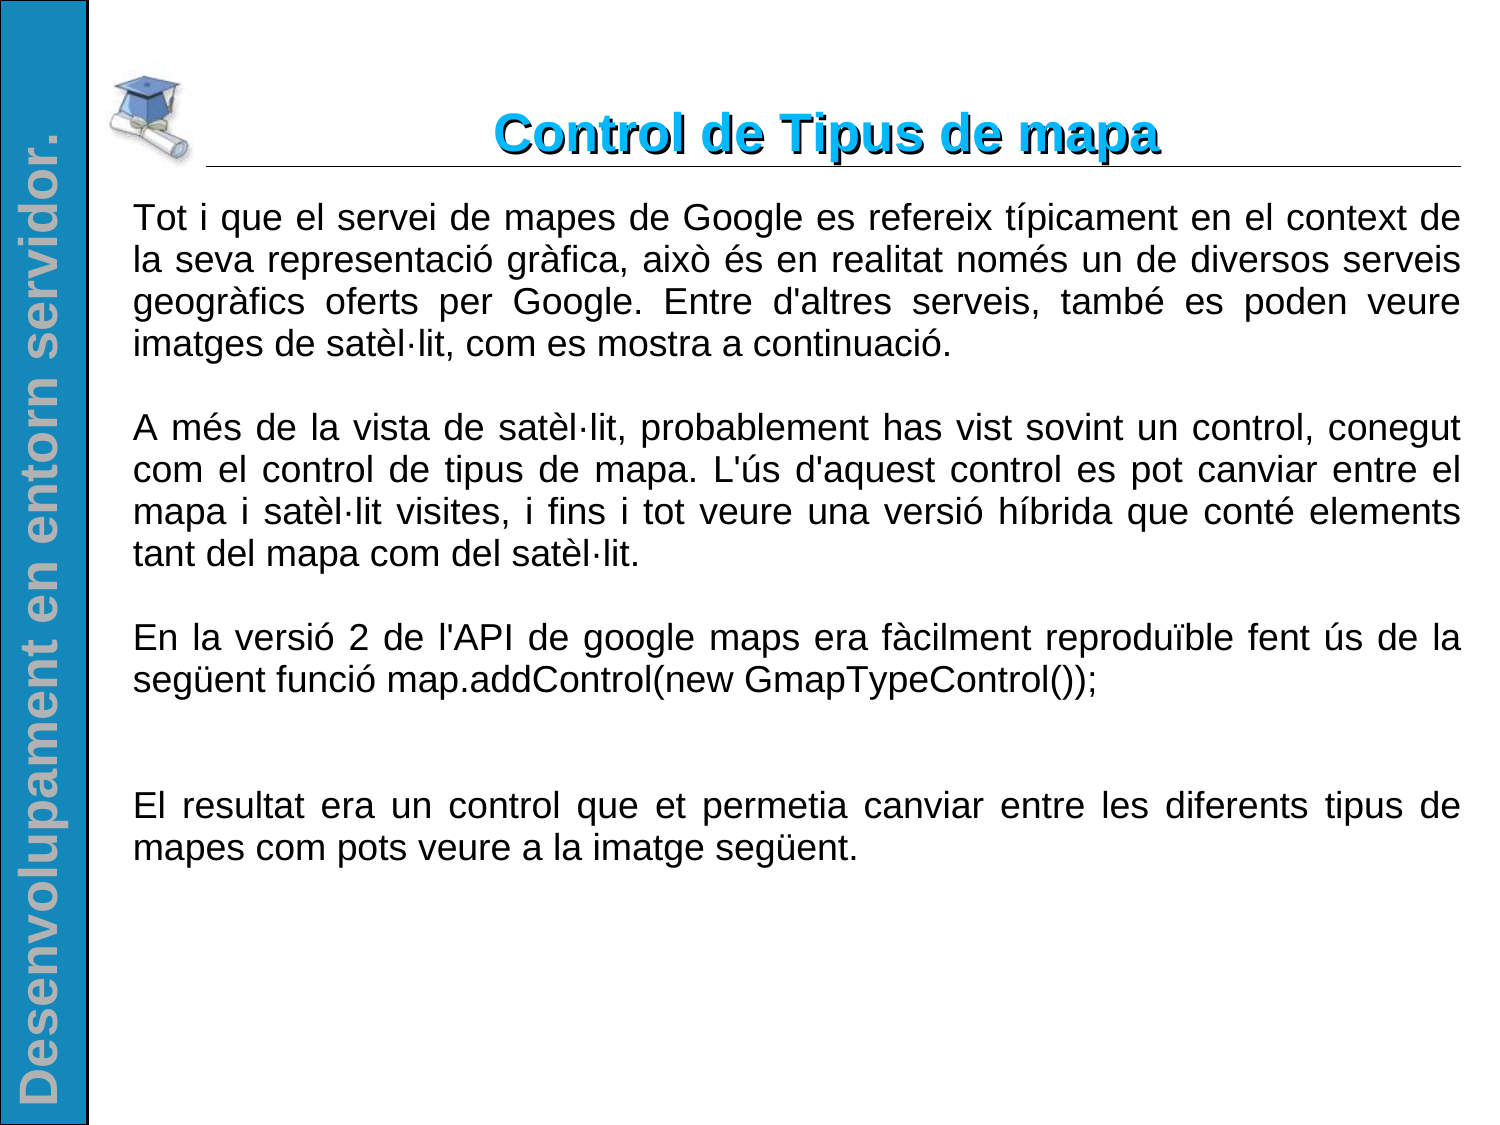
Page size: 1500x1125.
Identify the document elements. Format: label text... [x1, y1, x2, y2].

picture [93, 61, 206, 174]
title Control de Tipus de mapa [206, 88, 1447, 178]
text_box Tot i que el servei de mapes de Google es refereix típicament en el context de la seva representació gràfica, això és en realitat només un de diversos serveis geogràfics oferts per Google. Entre d'altres serveis, també es poden veure imatges de satèl·lit, com es mostra a continuació. A més de la vista de satèl·lit, probablement has vist sovint un control, conegut com el control de tipus de mapa. L'ús d'aquest control es pot canviar entre el mapa i satèl·lit visites, i fins i tot veure una versió híbrida que conté elements tant del mapa com del satèl·lit. En la versió 2 de l'API de google maps era fàcilment reproduïble fent ús de la següent funció map.addControl(new GmapTypeControl()); El resultat era un control que et permetia canviar entre les diferents tipus de mapes com pots veure a la imatge següent. [118, 188, 1477, 960]
